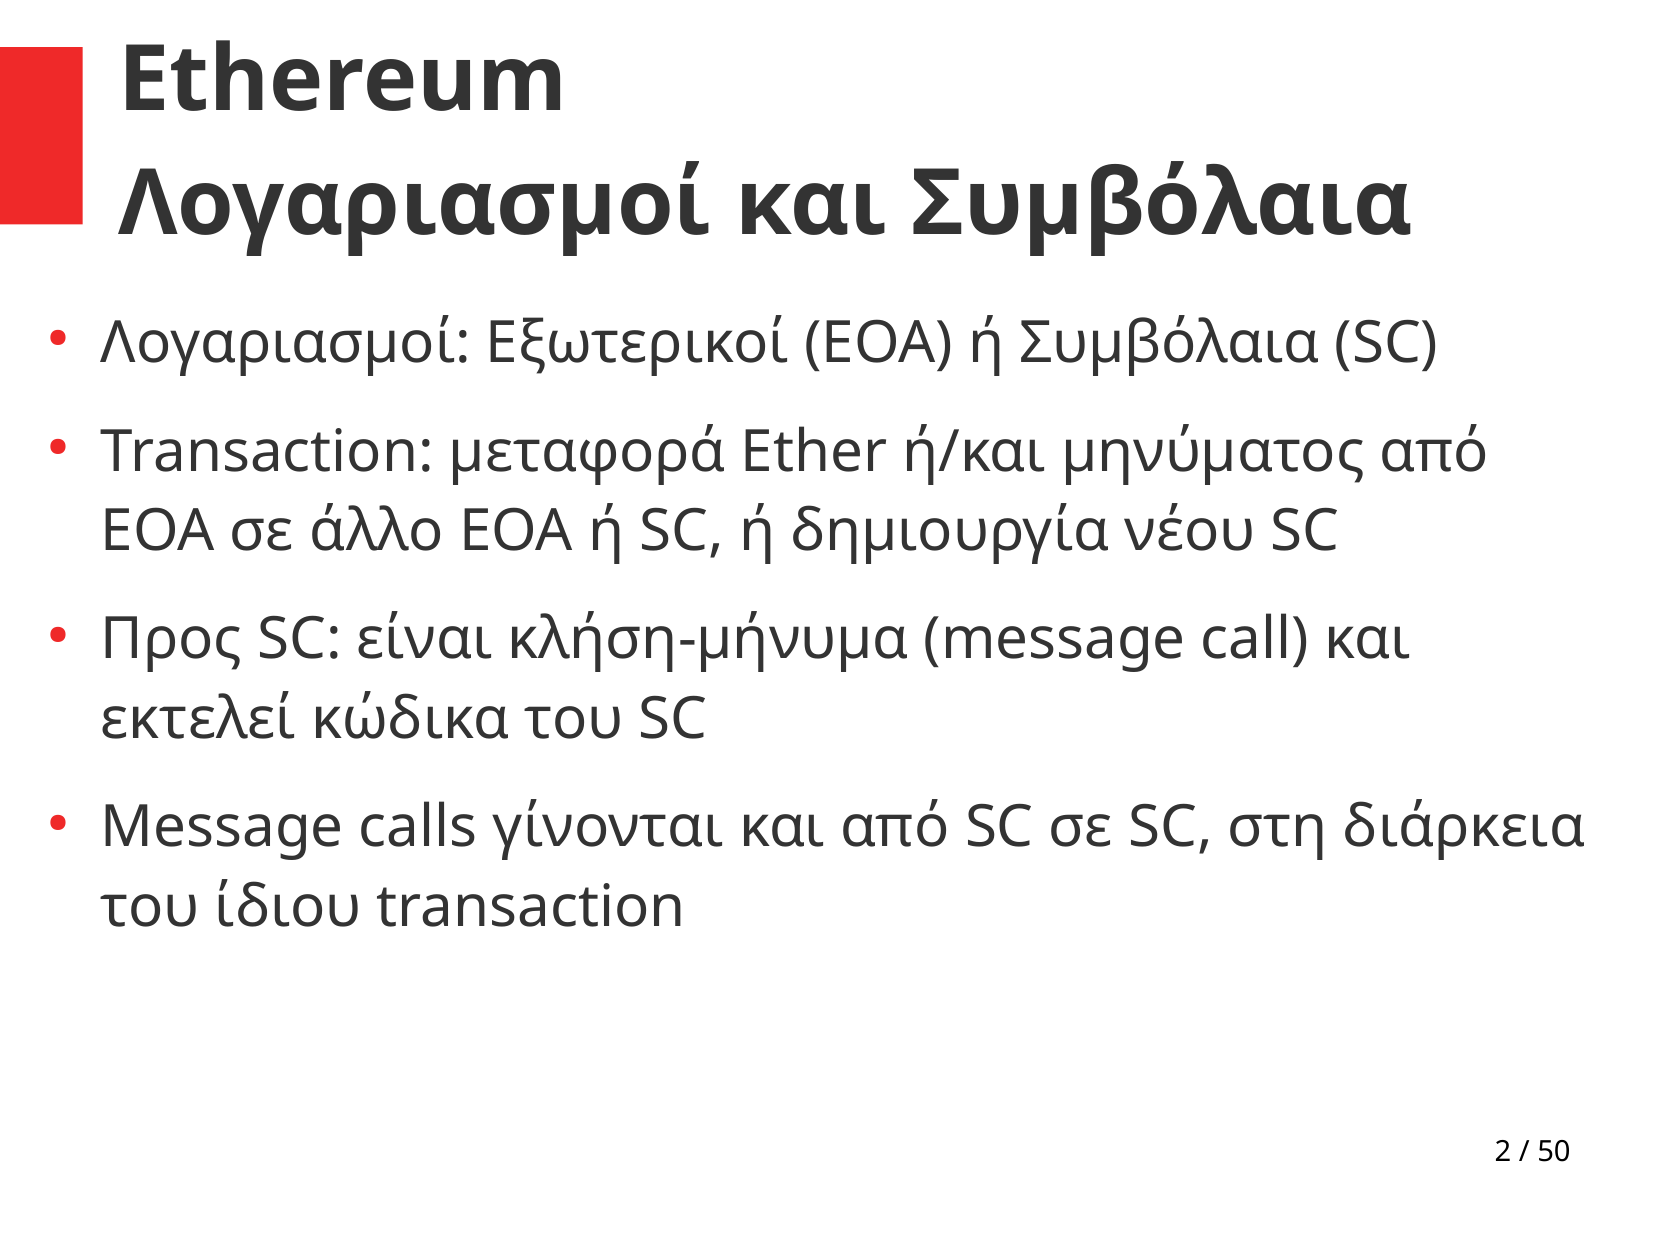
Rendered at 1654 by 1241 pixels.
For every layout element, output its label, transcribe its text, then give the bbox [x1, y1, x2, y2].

list Λογαριασμοί: Εξωτερικοί (EOA) ή Συμβόλαια (SC) Transaction: μεταφορά Ether ή/και μηνύματος από EOA σε άλλο EOA ή SC, ή δημιουργία νέου SC Προς SC: είναι κλήση-μήνυμα (message call) και εκτελεί κώδικα του SC Message calls γίνονται και από SC σε SC, στη διάρκεια του ίδιου transaction [30, 300, 1621, 871]
title Ethereum Λογαριασμοί και Συμβόλαια [118, 30, 1571, 245]
